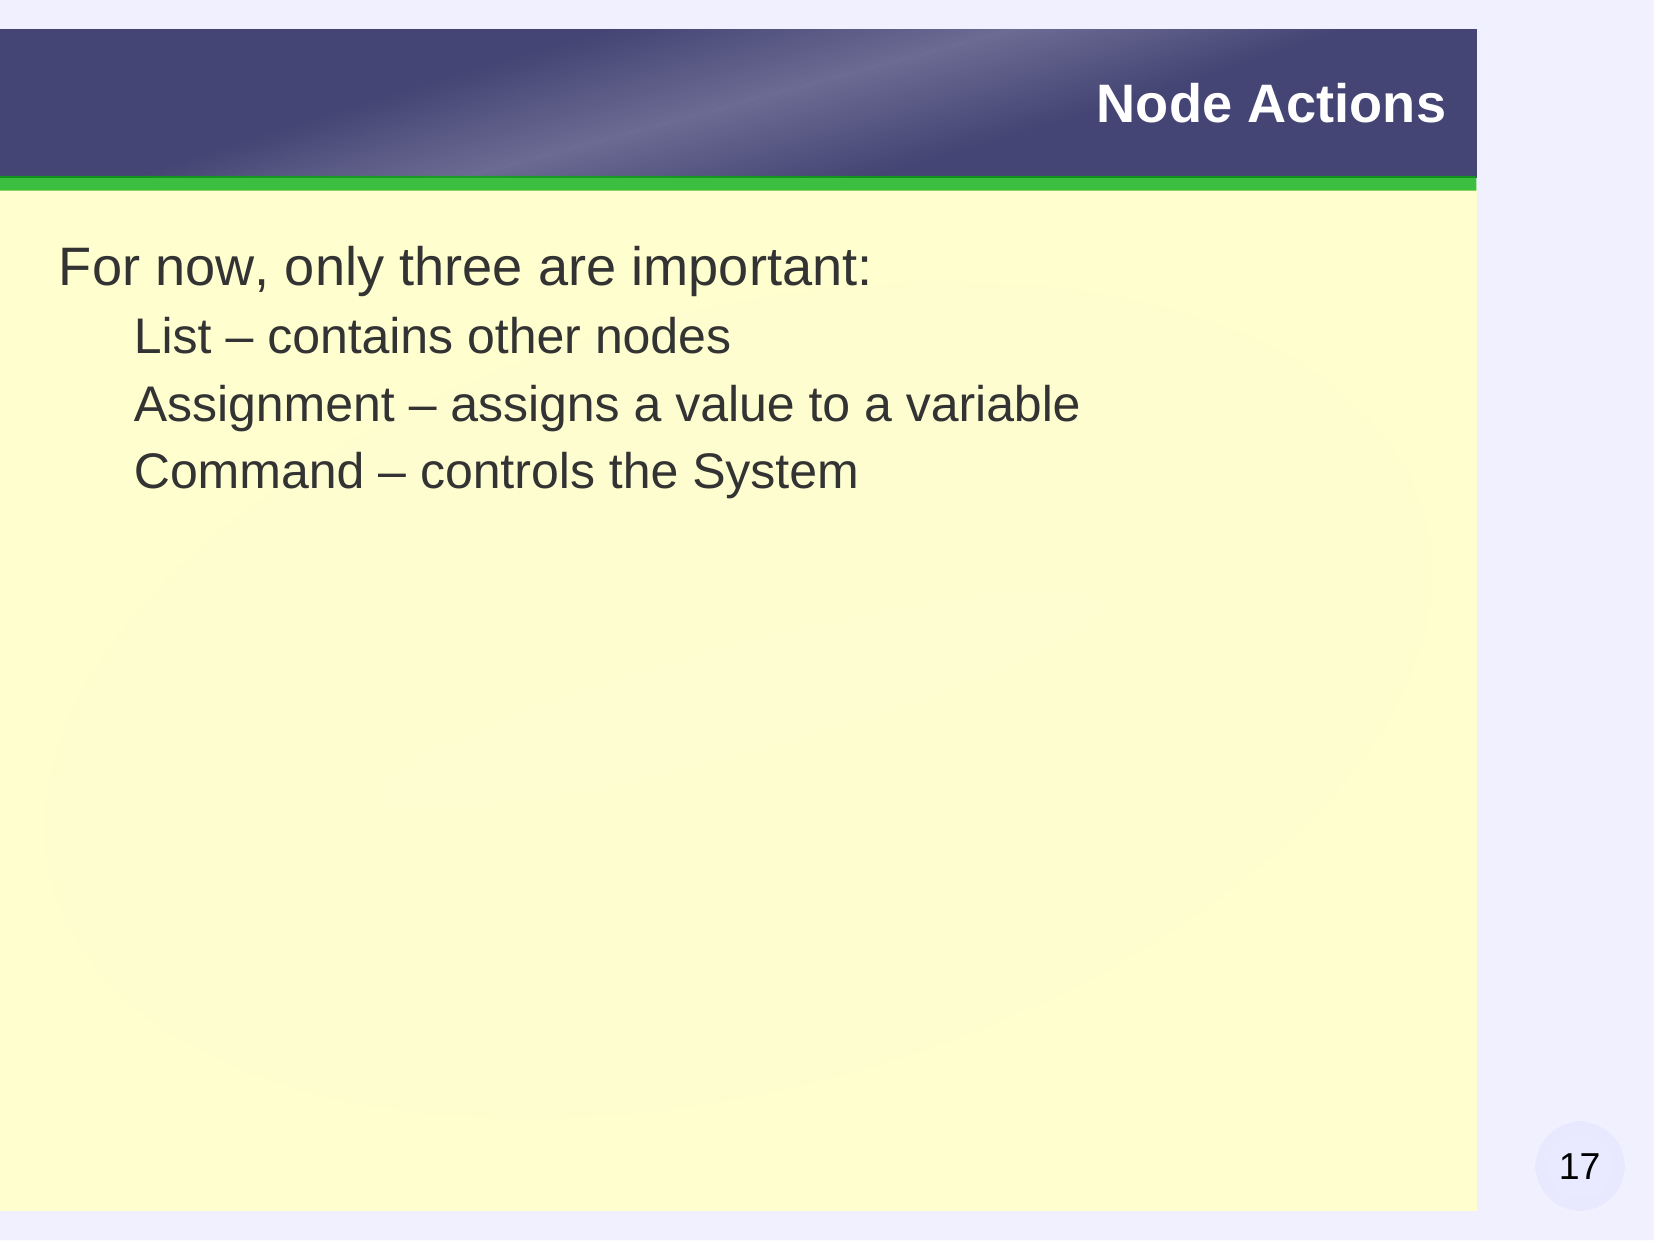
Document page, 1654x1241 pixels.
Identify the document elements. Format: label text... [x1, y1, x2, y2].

title Node Actions [29, 59, 1447, 148]
list For now, only three are important: List – contains other nodes Assignment – assigns a value to a variable Command – controls the System [59, 236, 1418, 1182]
